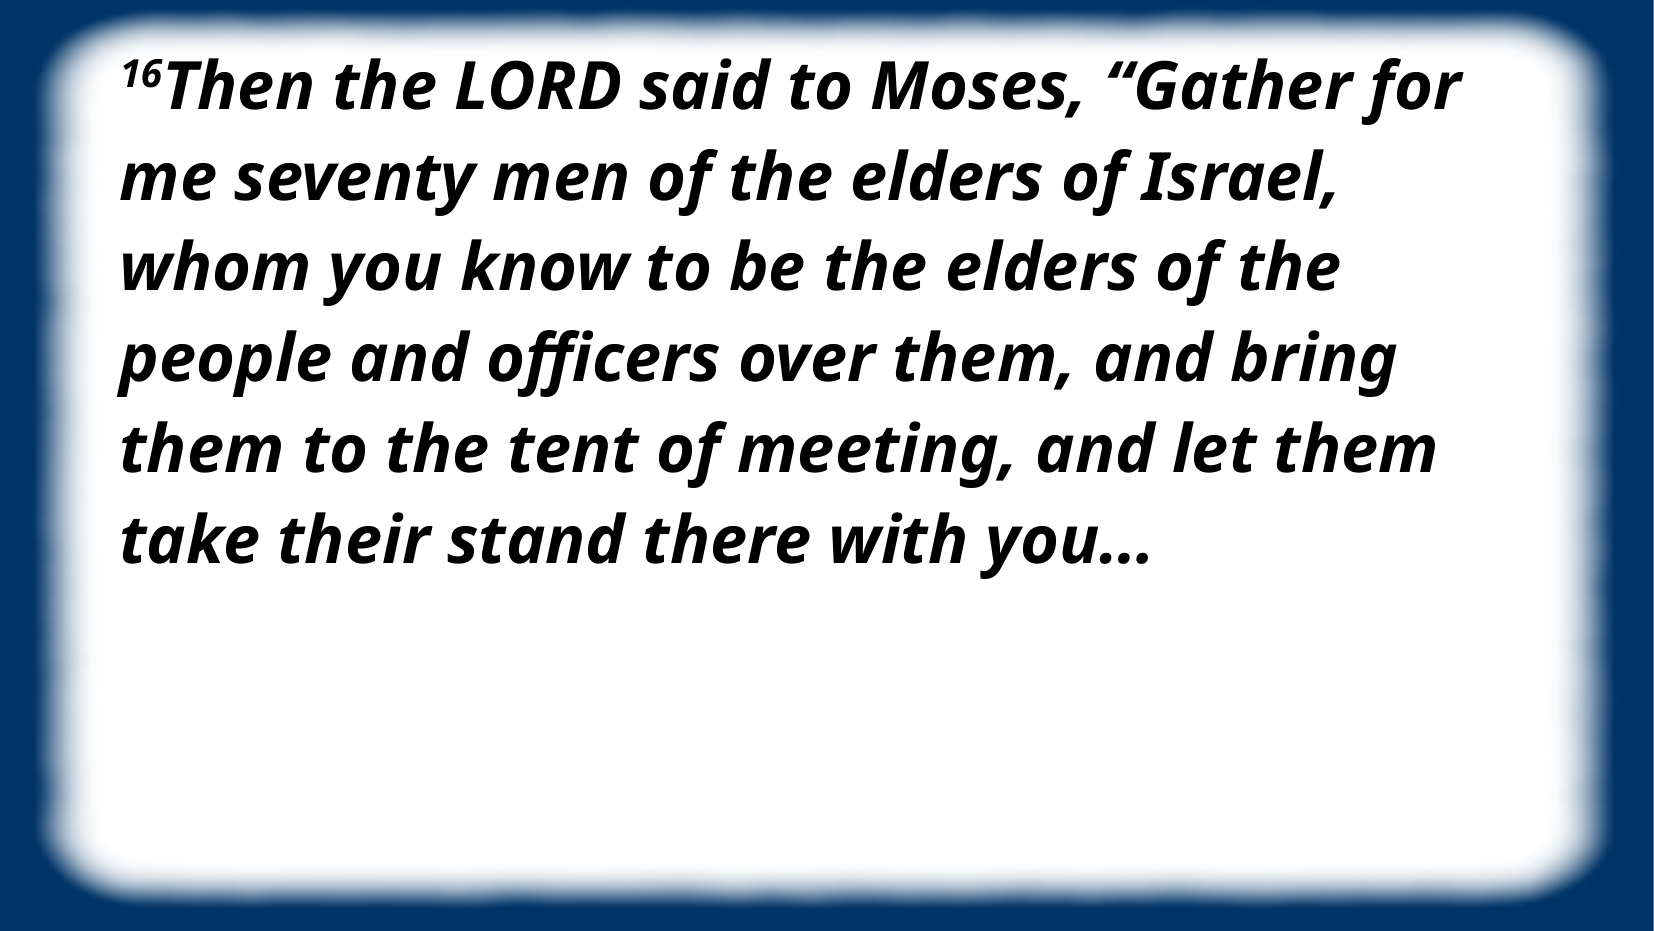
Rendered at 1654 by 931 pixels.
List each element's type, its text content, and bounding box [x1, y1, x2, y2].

picture [0, 0, 1654, 931]
text_box 16Then the LORD said to Moses, “Gather for me seventy men of the elders of Israel, whom you know to be the elders of the people and officers over them, and bring them to the tent of meeting, and let them take their stand there with you… [105, 30, 1546, 651]
